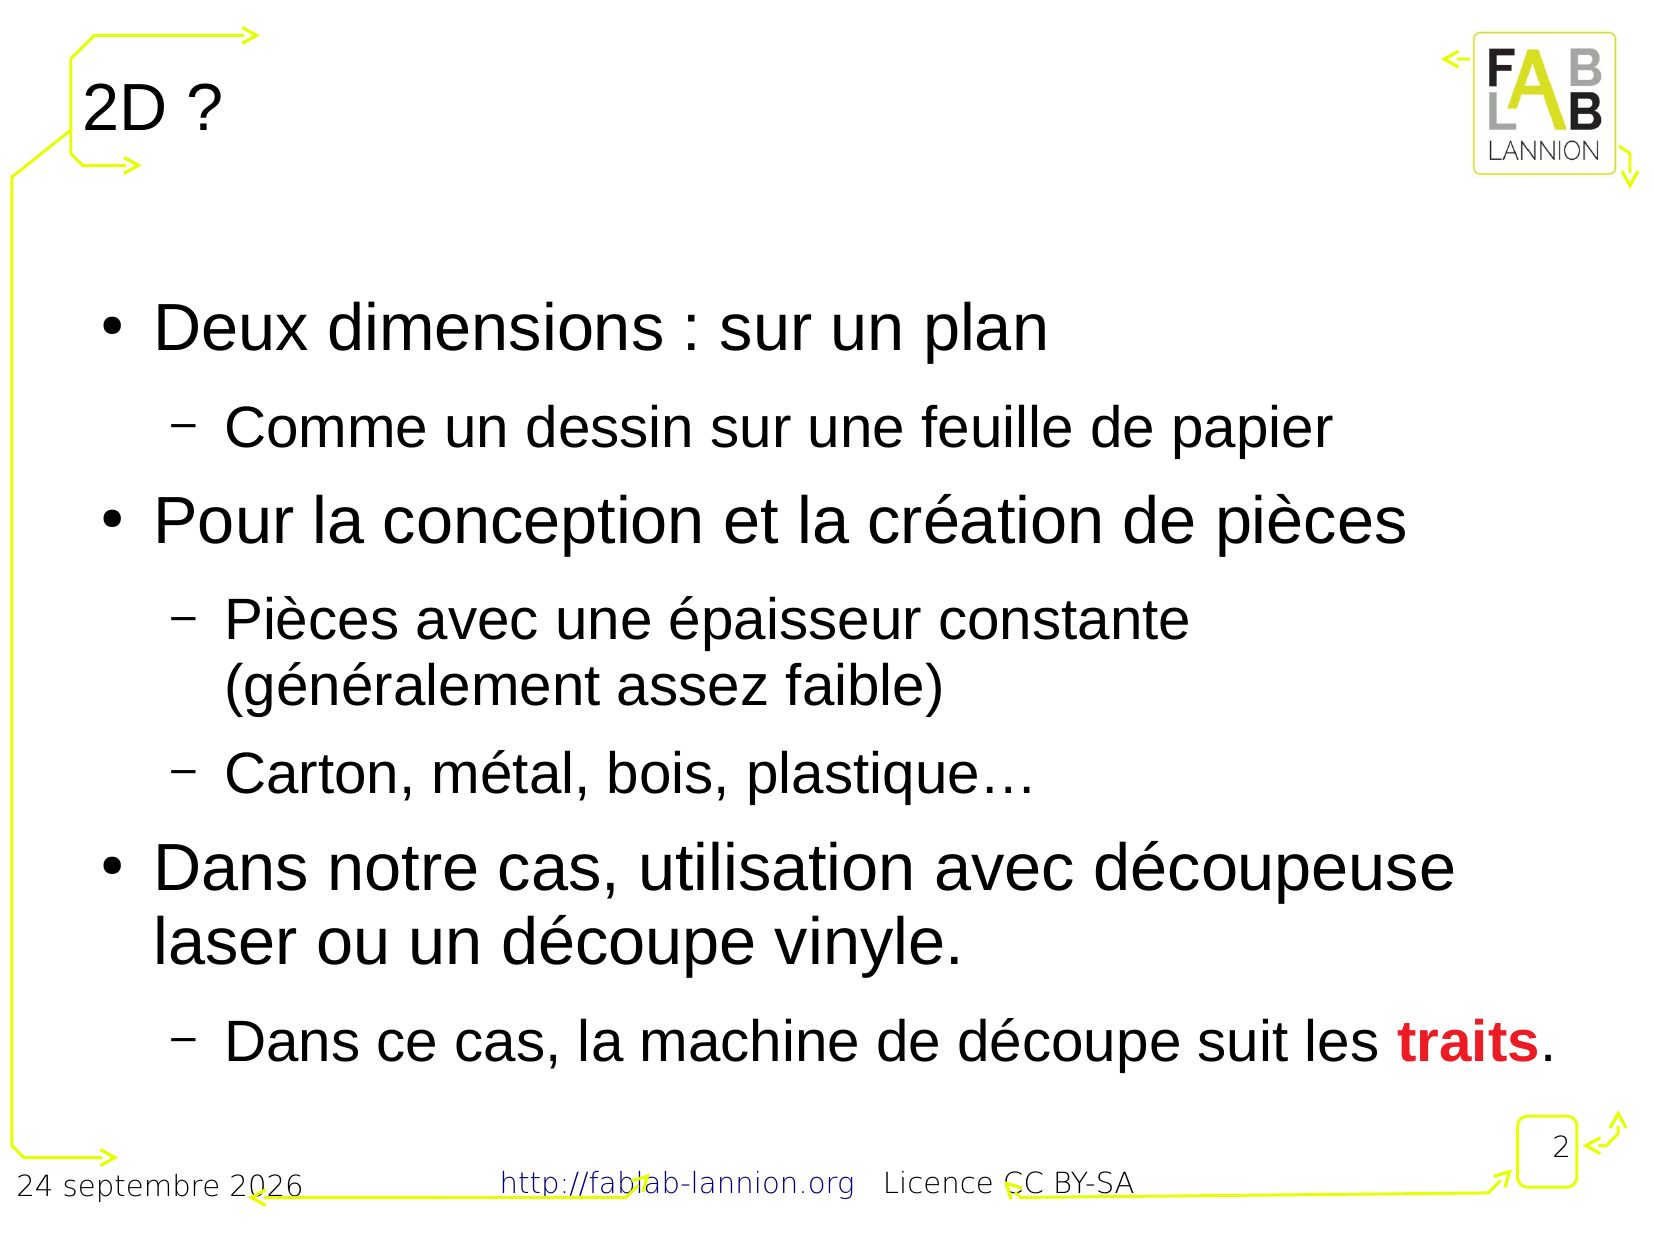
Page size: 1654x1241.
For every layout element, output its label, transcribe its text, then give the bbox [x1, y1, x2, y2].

list Deux dimensions : sur un plan Comme un dessin sur une feuille de papier Pour la conception et la création de pièces Pièces avec une épaisseur constante (généralement assez faible) Carton, métal, bois, plastique… Dans notre cas, utilisation avec découpeuse laser ou un découpe vinyle. Dans ce cas, la machine de découpe suit les traits. [82, 290, 1571, 1010]
picture [1470, 29, 1619, 178]
title 2D ? [82, 49, 1441, 166]
